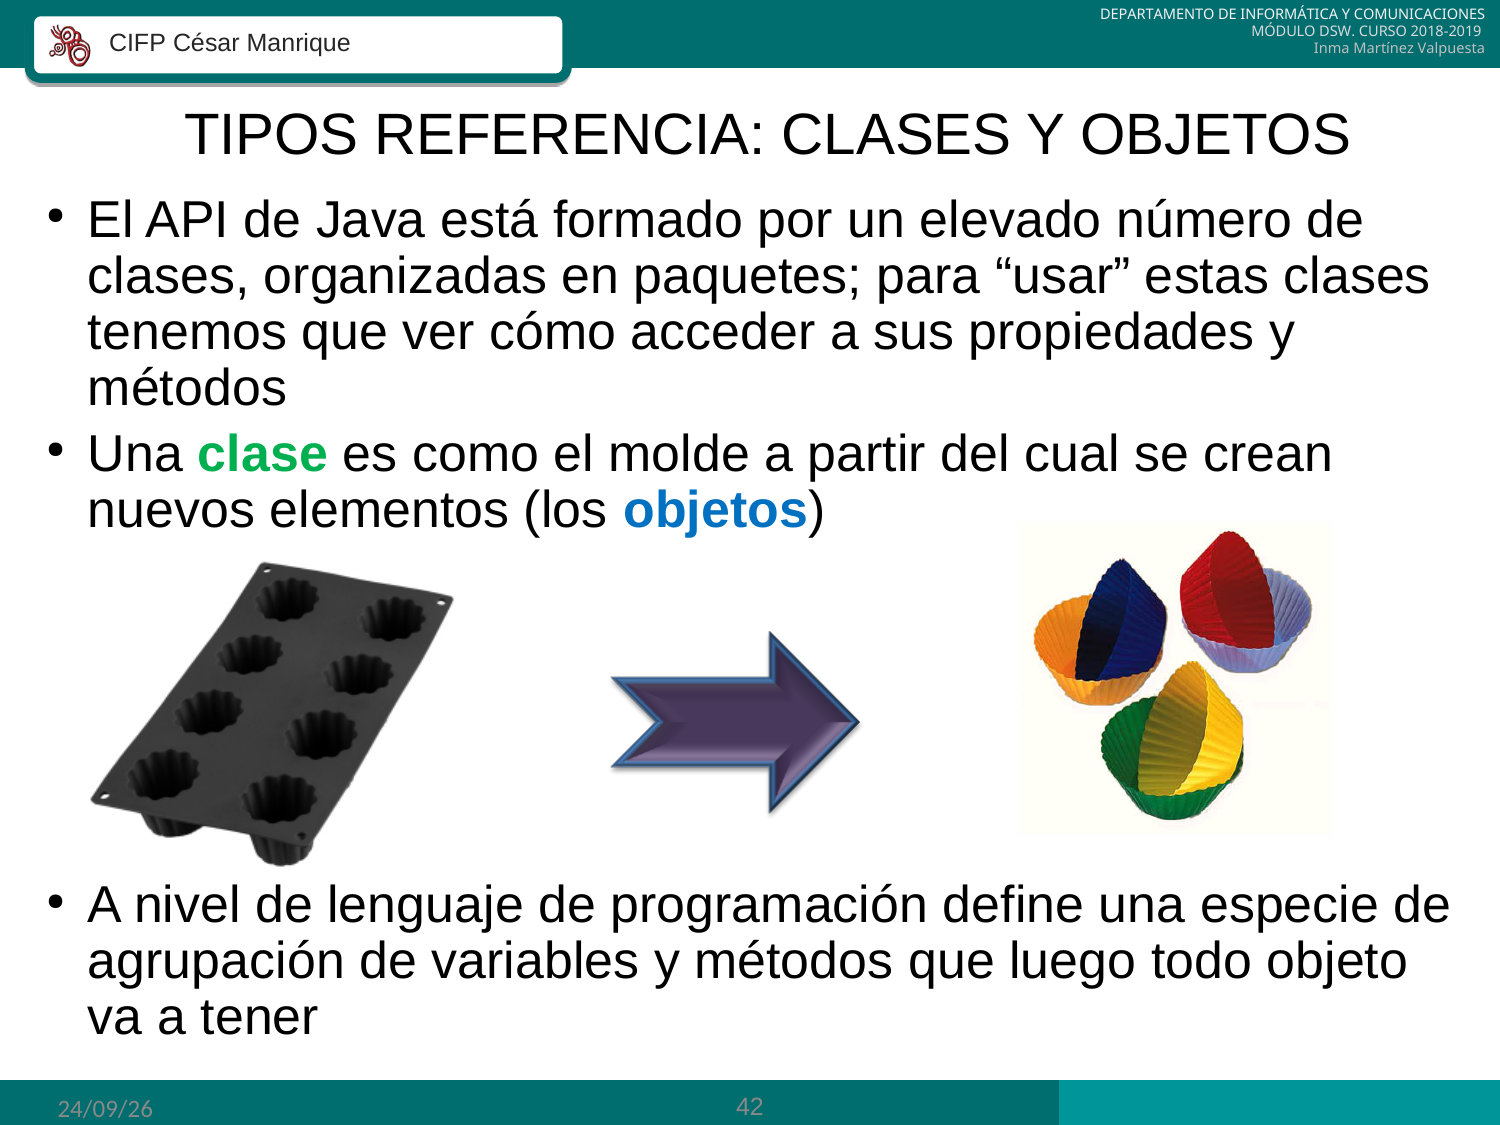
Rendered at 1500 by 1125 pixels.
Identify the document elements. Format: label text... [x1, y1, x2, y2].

picture [602, 625, 869, 826]
list El API de Java está formado por un elevado número de clases, organizadas en paquetes; para “usar” estas clases tenemos que ver cómo acceder a sus propiedades y métodos Una clase es como el molde a partir del cual se crean nuevos elementos (los objetos) A nivel de lenguaje de programación define una especie de agrupación de variables y métodos que luego todo objeto va a tener [17, 184, 1483, 1059]
picture [47, 23, 93, 67]
title TIPOS REFERENCIA: CLASES Y OBJETOS [17, 90, 1483, 173]
text_box 18/09/18 [42, 1085, 344, 1125]
picture [85, 555, 461, 875]
text_box <número> [512, 1082, 988, 1125]
